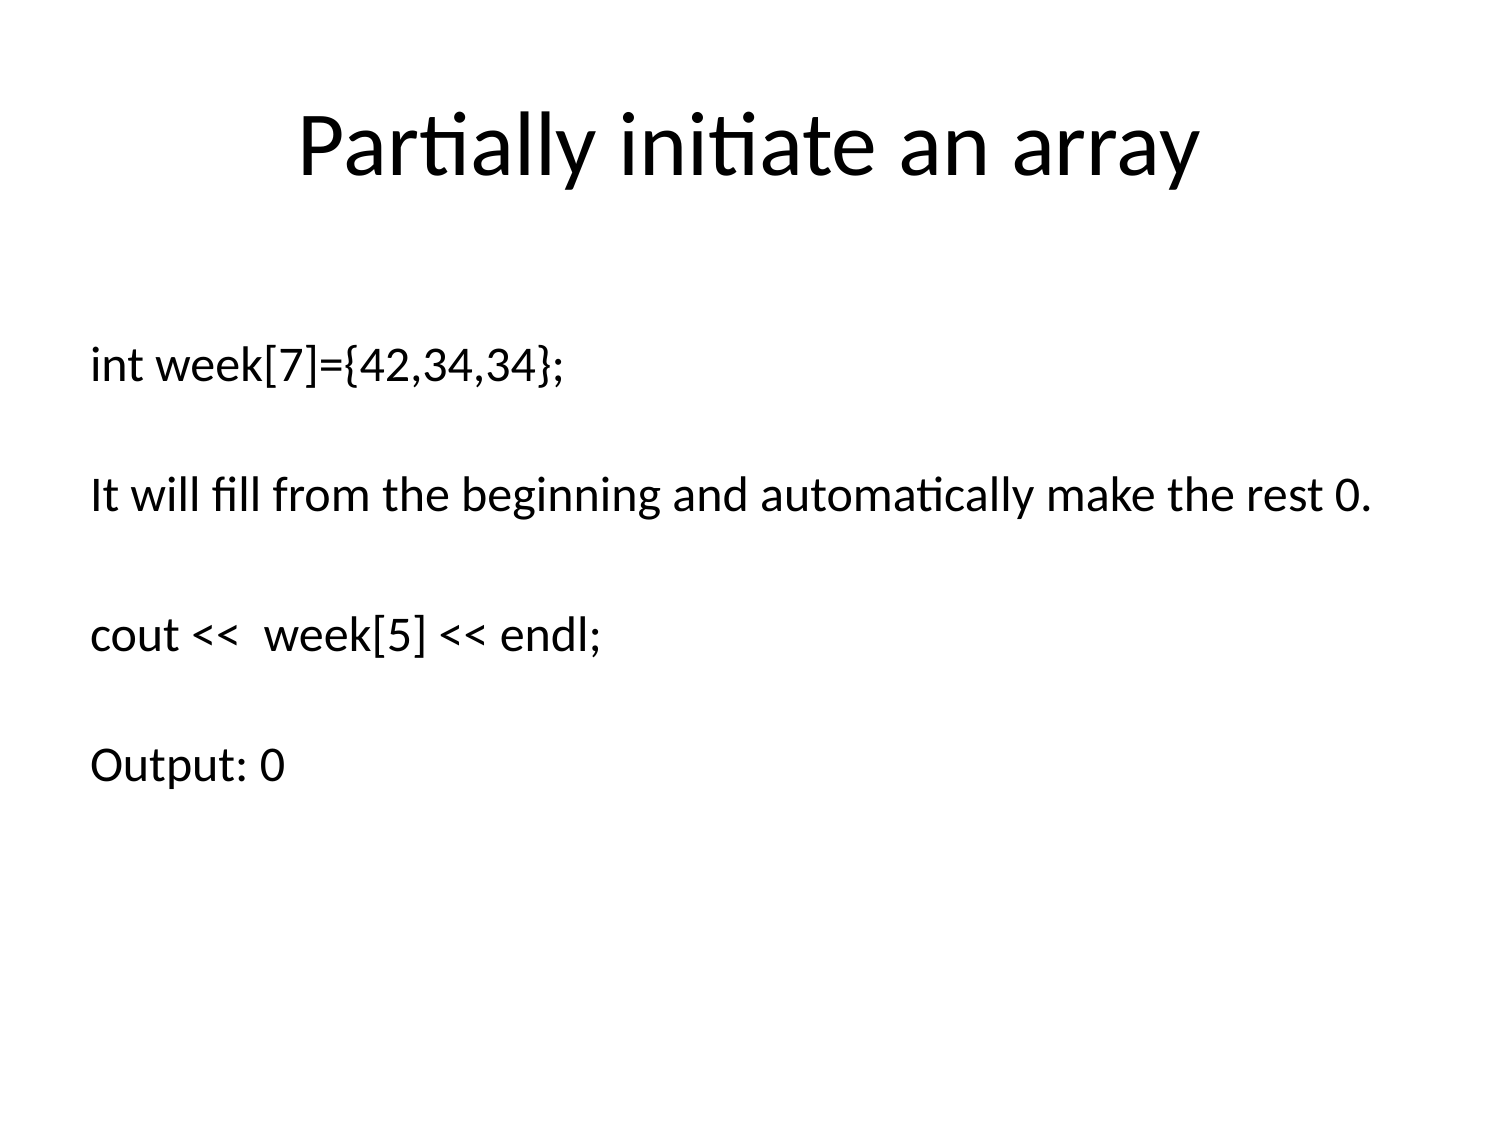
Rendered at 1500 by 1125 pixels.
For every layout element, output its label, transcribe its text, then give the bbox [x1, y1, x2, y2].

title Partially initiate an array [75, 45, 1425, 233]
list int week[7]={42,34,34}; It will fill from the beginning and automatically make the rest 0. cout << week[5] << endl; Output: 0 [75, 324, 1425, 842]
